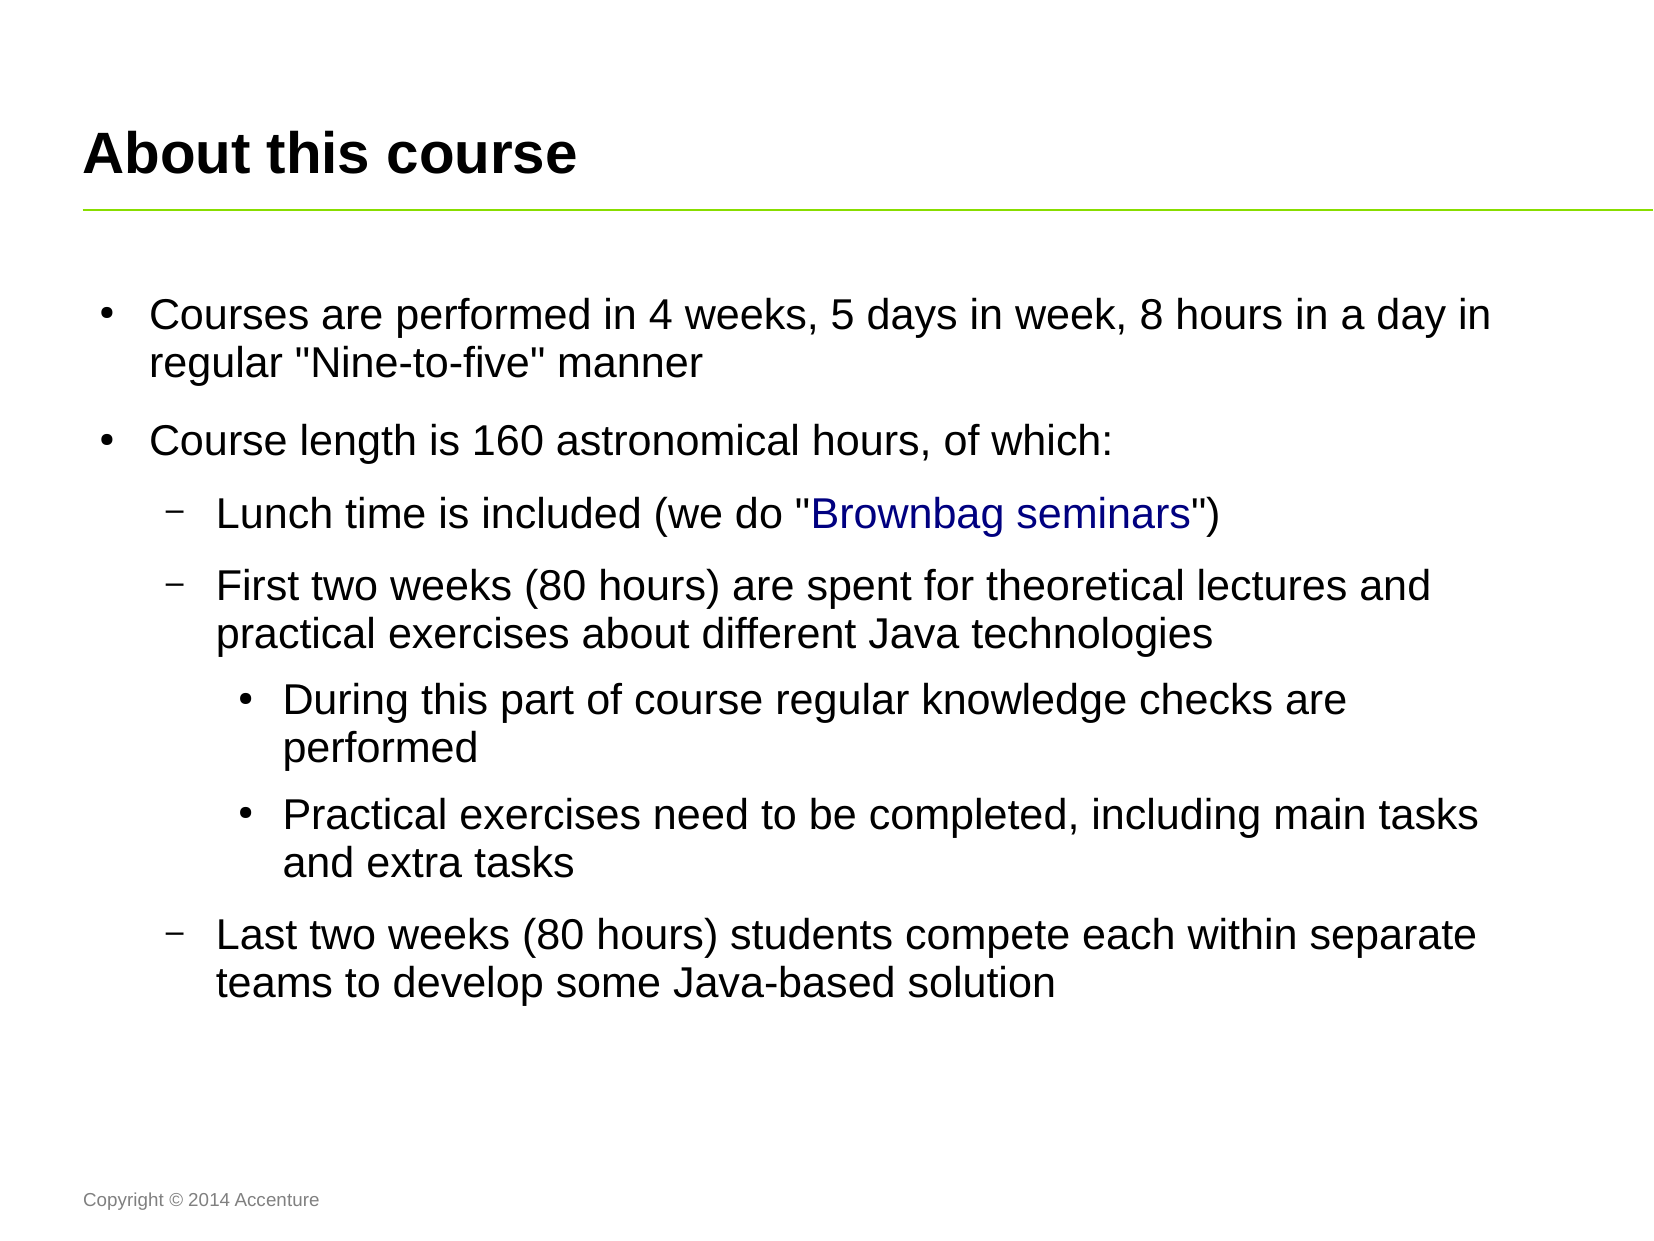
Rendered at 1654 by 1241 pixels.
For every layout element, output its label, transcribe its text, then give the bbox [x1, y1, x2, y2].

list Courses are performed in 4 weeks, 5 days in week, 8 hours in a day in regular "Nine-to-five" manner Course length is 160 astronomical hours, of which: Lunch time is included (we do "Brownbag seminars") First two weeks (80 hours) are spent for theoretical lectures and practical exercises about different Java technologies During this part of course regular knowledge checks are performed Practical exercises need to be completed, including main tasks and extra tasks Last two weeks (80 hours) students compete each within separate teams to develop some Java-based solution [82, 290, 1538, 1010]
title About this course [82, 49, 1571, 257]
